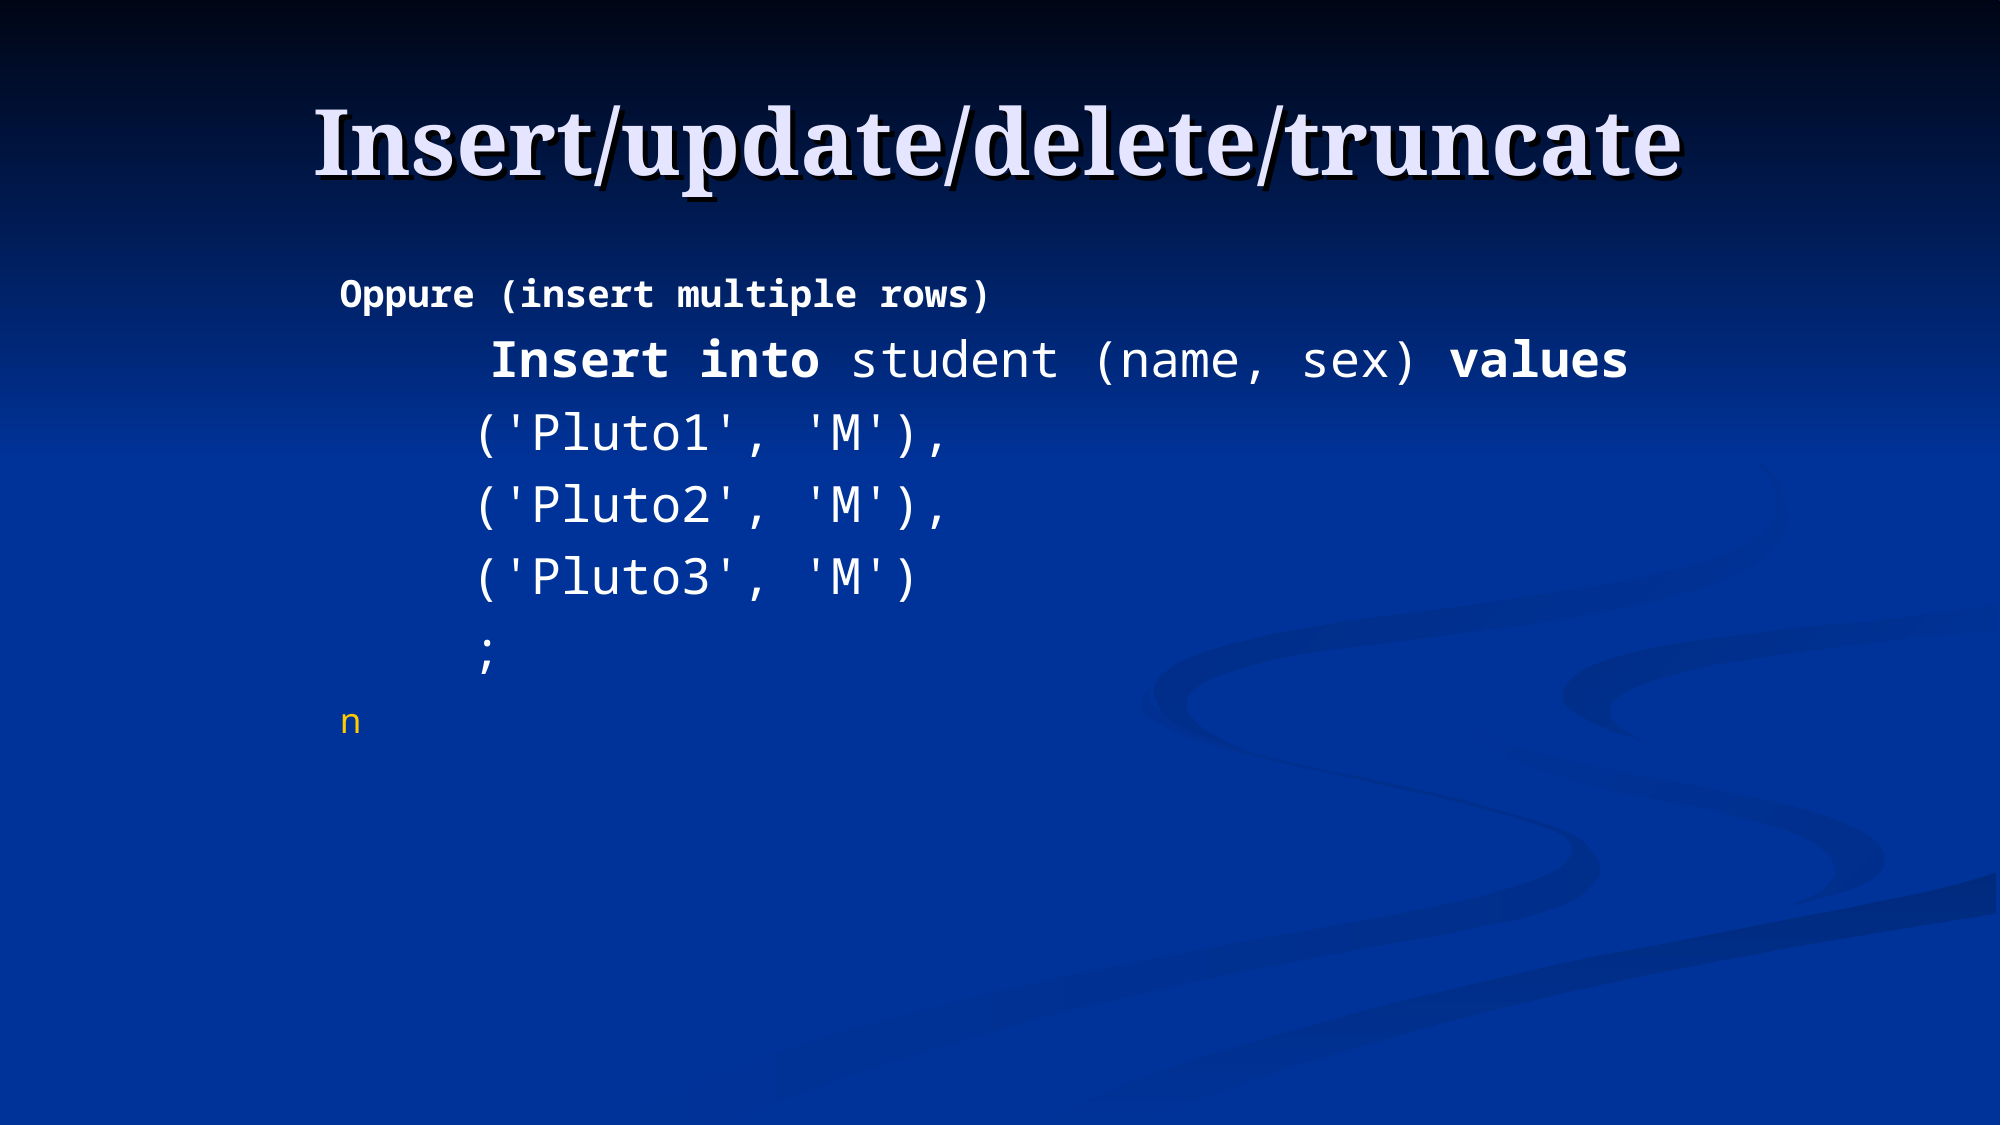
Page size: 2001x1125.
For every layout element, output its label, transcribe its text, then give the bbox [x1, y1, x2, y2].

title Insert/update/delete/truncate [99, 45, 1900, 233]
list Oppure (insert multiple rows) Insert into student (name, sex) values ('Pluto1', 'M'), ('Pluto2', 'M'), ('Pluto3', 'M') ; [324, 262, 1675, 740]
